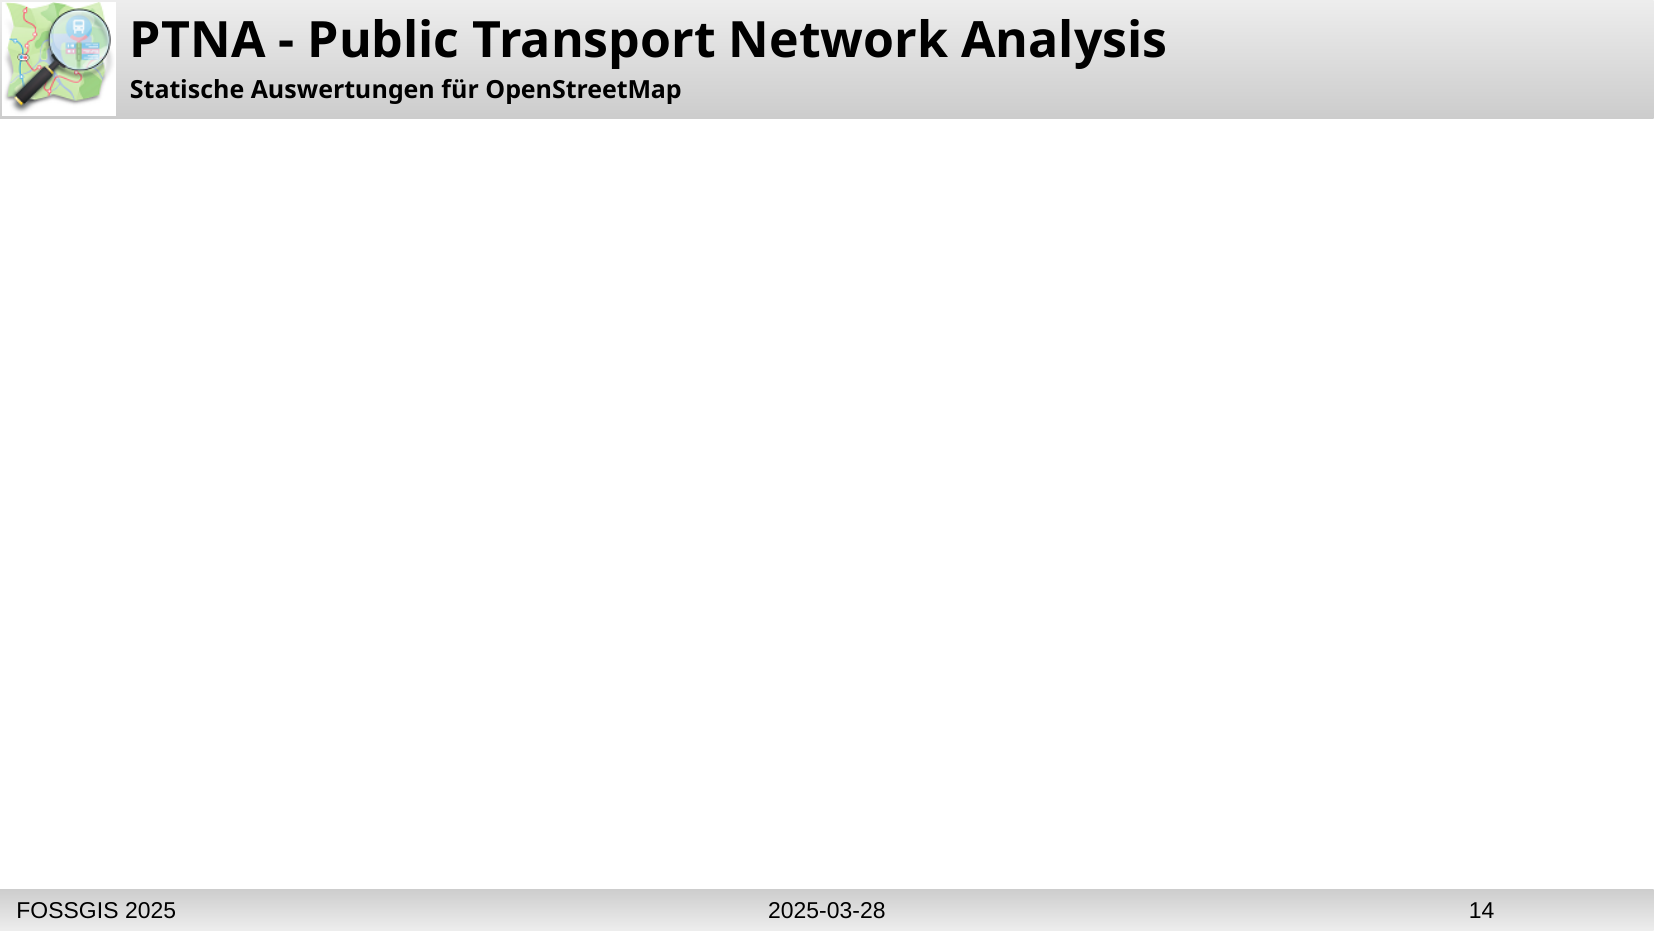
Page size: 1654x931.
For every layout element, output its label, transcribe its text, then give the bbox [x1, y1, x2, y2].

text_box FOSSGIS 2025 [1, 888, 203, 931]
text_box Statische Auswertungen für OpenStreetMap [115, 59, 1653, 119]
text_box <Foliennummer> [1453, 888, 1654, 931]
text_box [0, 0, 115, 119]
picture [2, 2, 115, 116]
text_box 2025-03-28 [203, 889, 1453, 931]
text_box PTNA - Public Transport Network Analysis [115, 0, 1653, 59]
